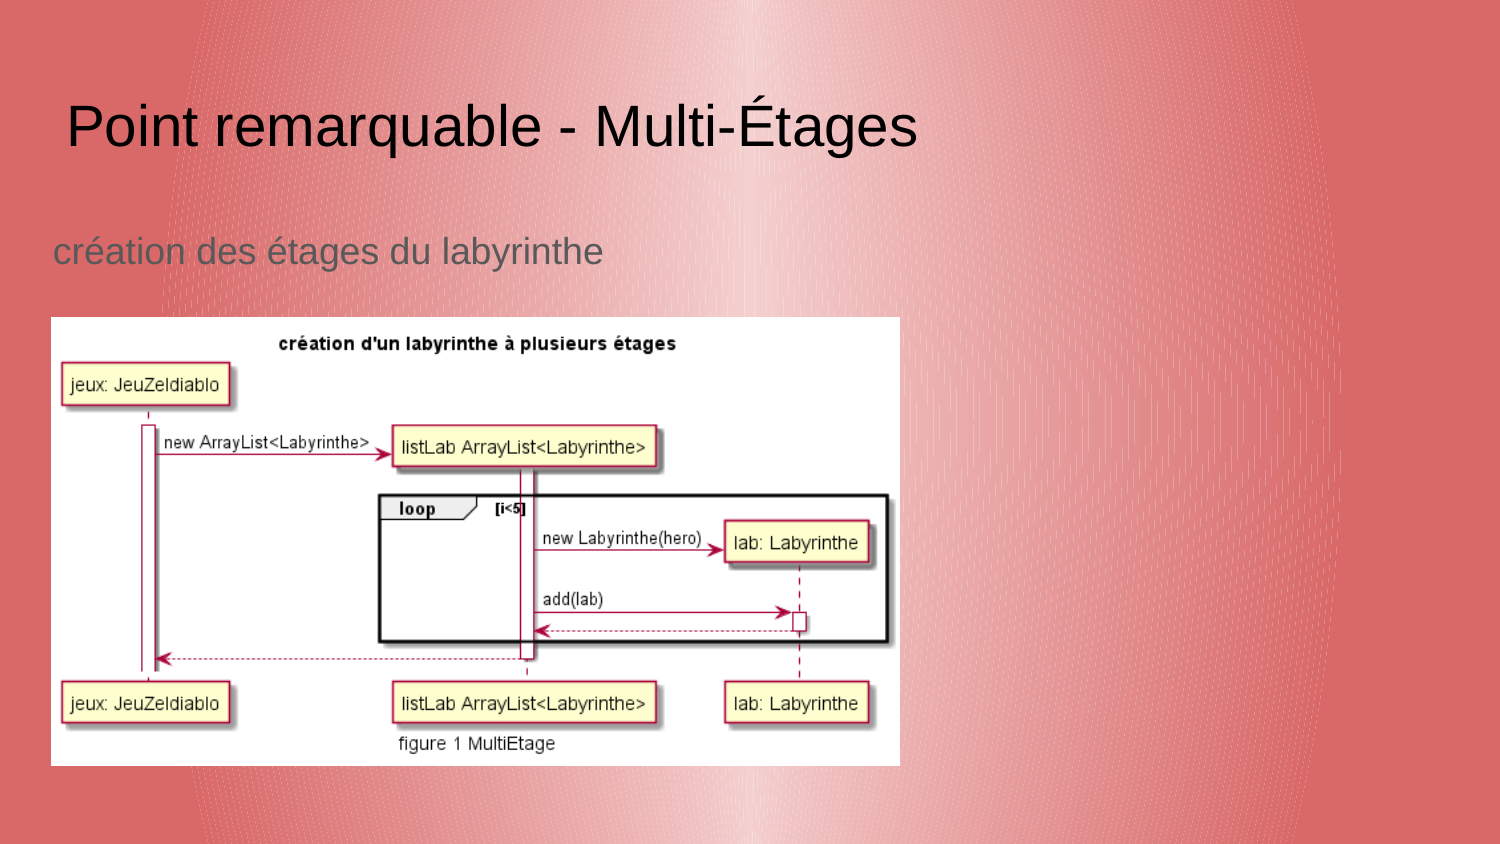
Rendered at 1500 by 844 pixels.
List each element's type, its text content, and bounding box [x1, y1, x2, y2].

title Point remarquable - Multi-Étages [51, 72, 1449, 167]
list création des étages du labyrinthe génération aléatoire des cases [37, 205, 1436, 766]
picture [51, 317, 900, 767]
